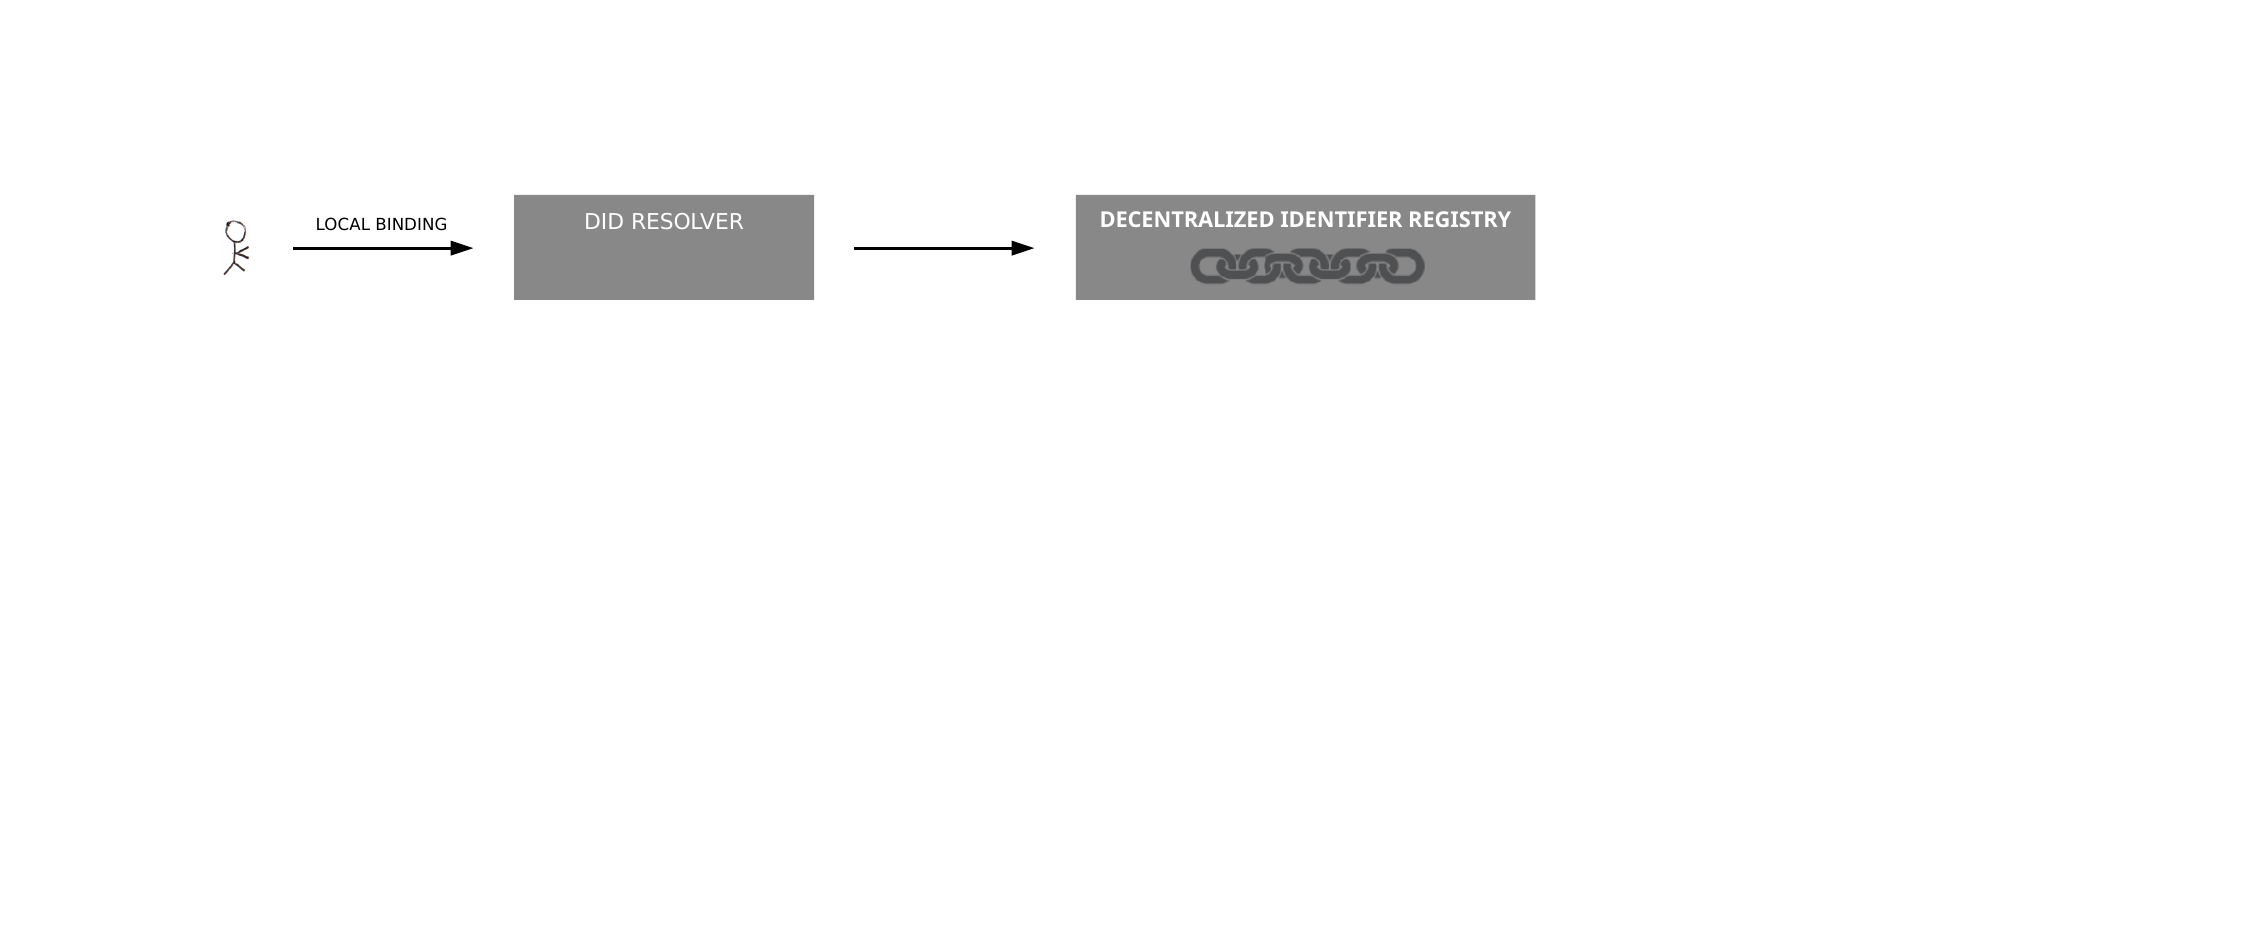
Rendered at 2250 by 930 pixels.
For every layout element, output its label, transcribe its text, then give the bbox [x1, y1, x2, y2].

picture [1176, 238, 1435, 293]
picture [219, 217, 253, 278]
text_box DECENTRALIZED IDENTIFIER REGISTRY [1075, 194, 1536, 300]
text_box LOCAL BINDING [300, 207, 466, 255]
text_box DID RESOLVER [514, 194, 815, 300]
